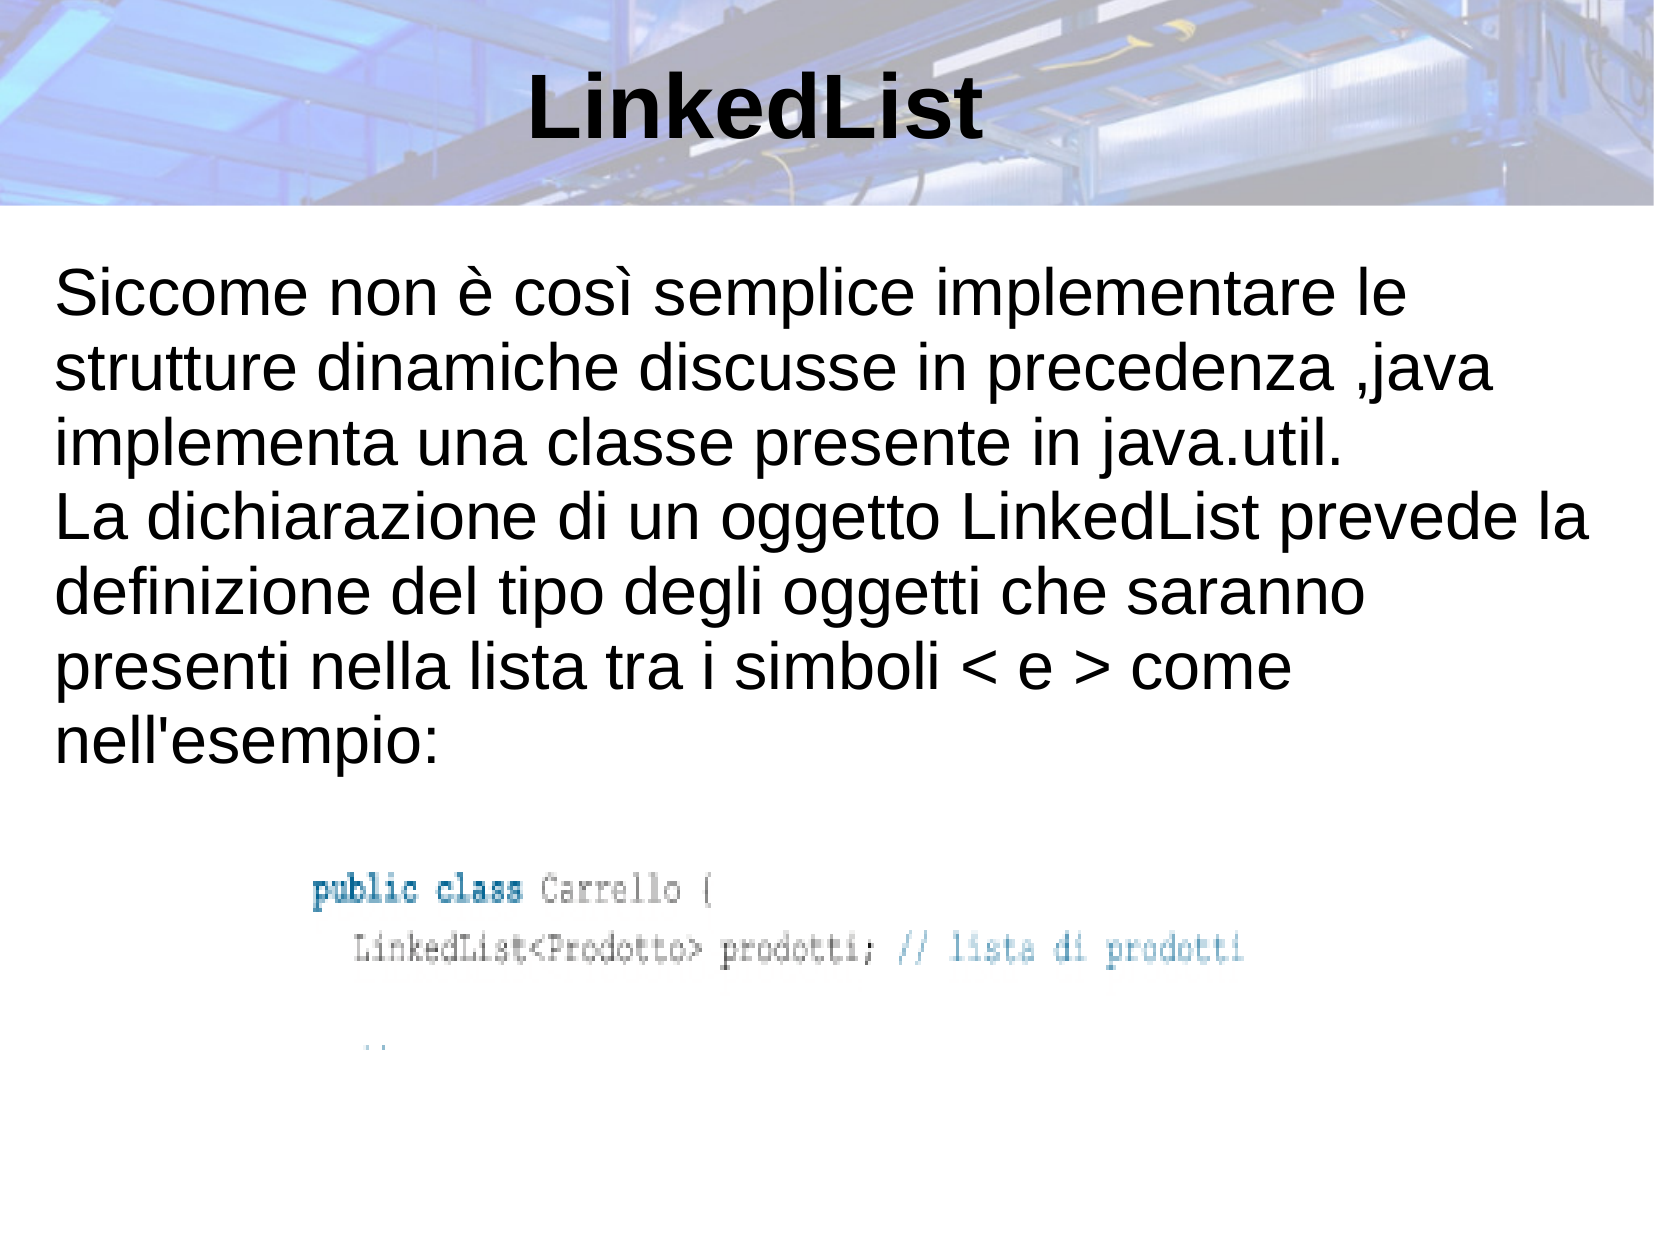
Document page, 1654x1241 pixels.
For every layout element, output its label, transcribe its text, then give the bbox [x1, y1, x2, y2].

title LinkedList [11, 2, 1501, 211]
picture [0, 0, 1654, 1241]
subtitle Siccome non è così semplice implementare le strutture dinamiche discusse in precedenza ,java implementa una classe presente in java.util. La dichiarazione di un oggetto LinkedList prevede la definizione del tipo degli oggetti che saranno presenti nella lista tra i simboli < e > come nell'esempio: [54, 255, 1600, 1227]
